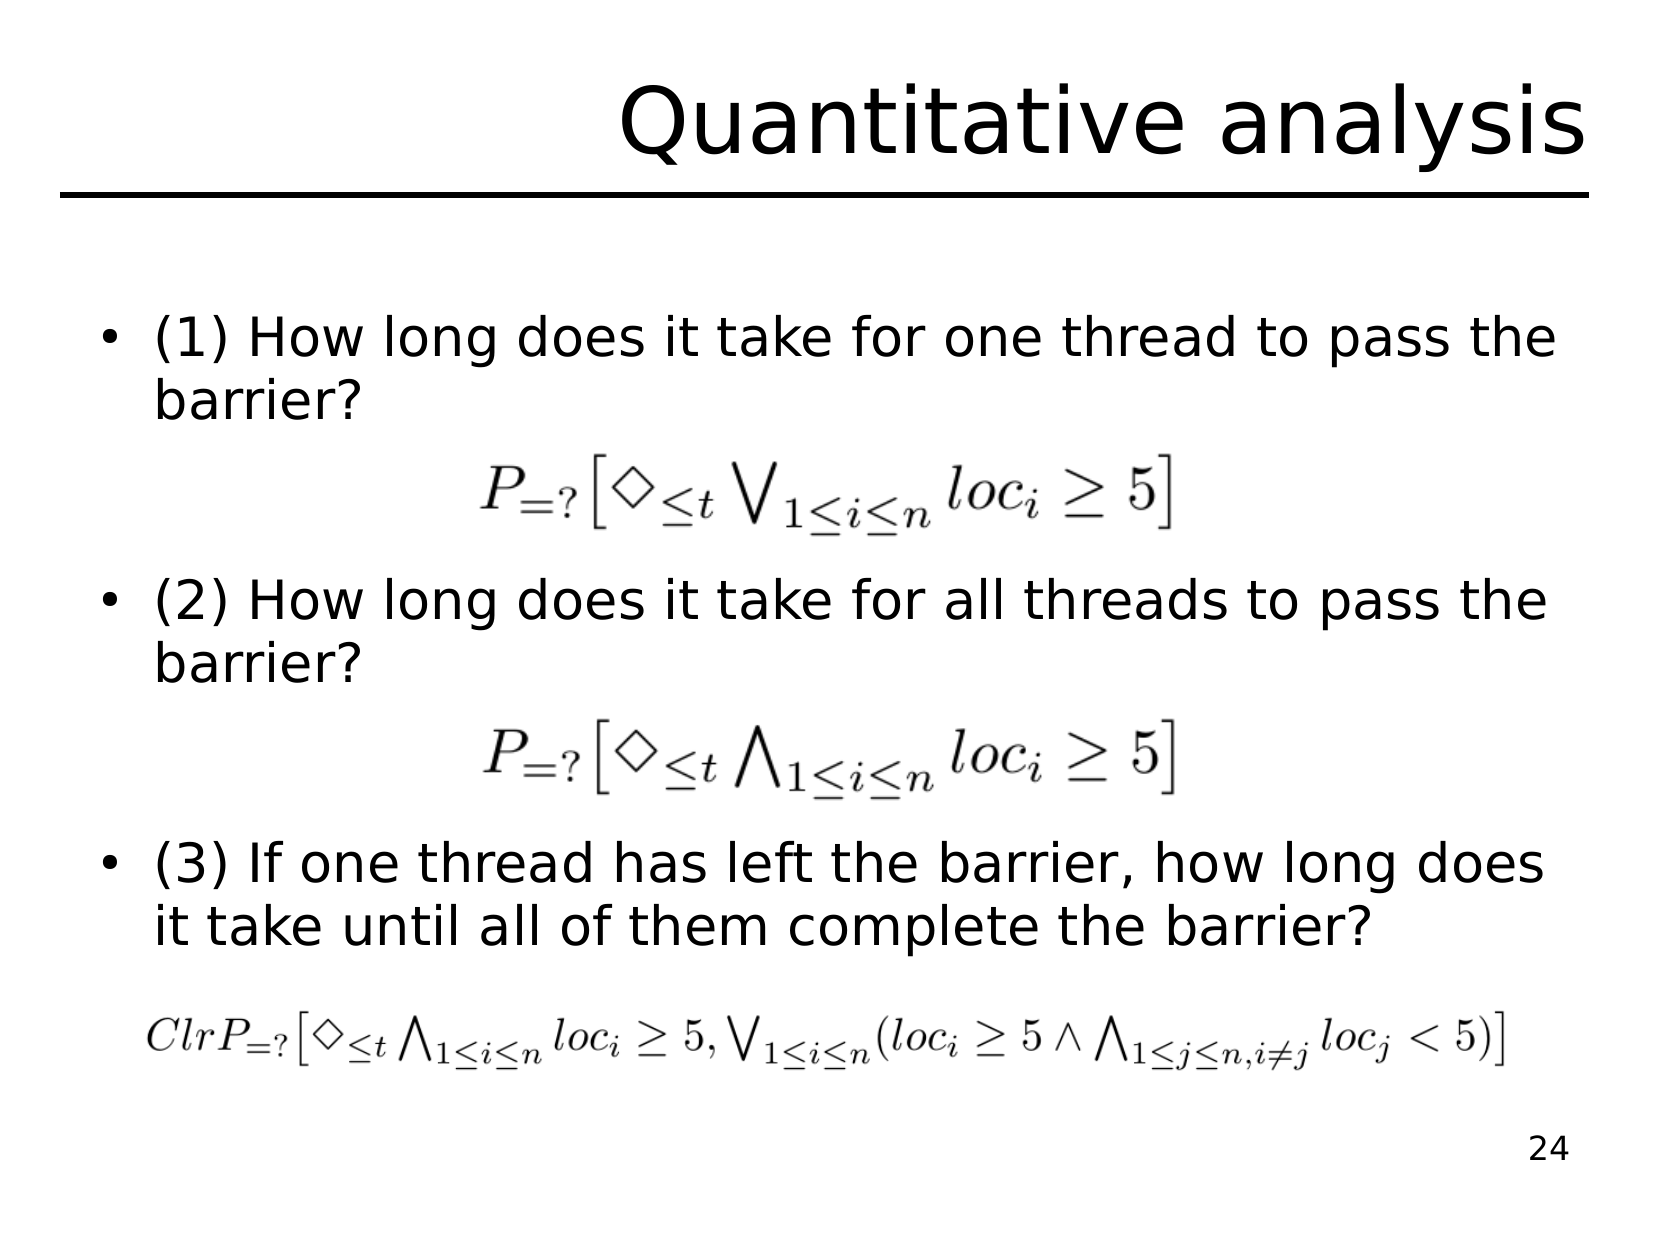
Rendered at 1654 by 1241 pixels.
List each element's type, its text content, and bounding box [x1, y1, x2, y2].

title Quantitative analysis [101, 17, 1590, 226]
list (1) How long does it take for one thread to pass the barrier? (2) How long does it take for all threads to pass the barrier? (3) If one thread has left the barrier, how long does it take until all of them complete the barrier? [82, 306, 1571, 1111]
picture [469, 702, 1184, 811]
picture [466, 440, 1187, 541]
picture [140, 1003, 1512, 1076]
